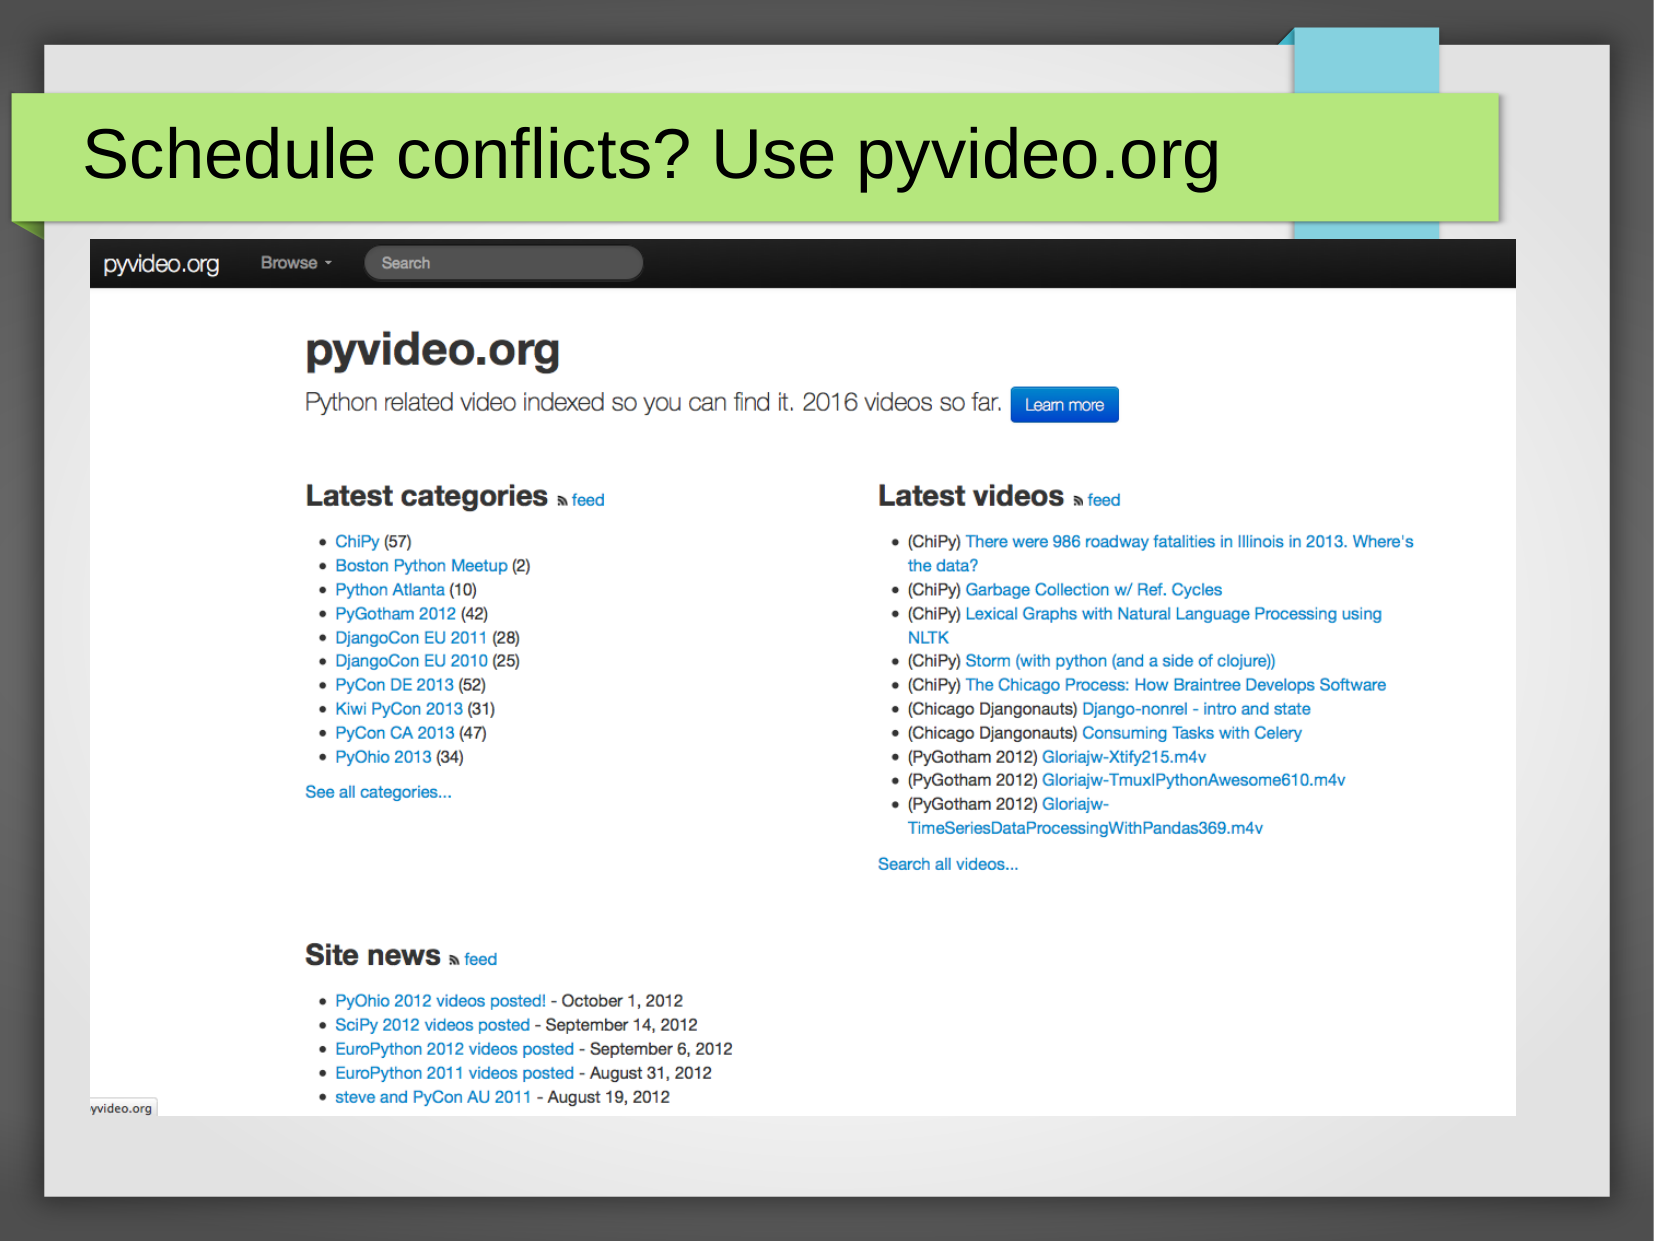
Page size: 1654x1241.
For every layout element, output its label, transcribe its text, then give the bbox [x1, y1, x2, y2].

picture [0, 0, 1654, 1241]
title Schedule conflicts? Use pyvideo.org [82, 94, 1264, 213]
